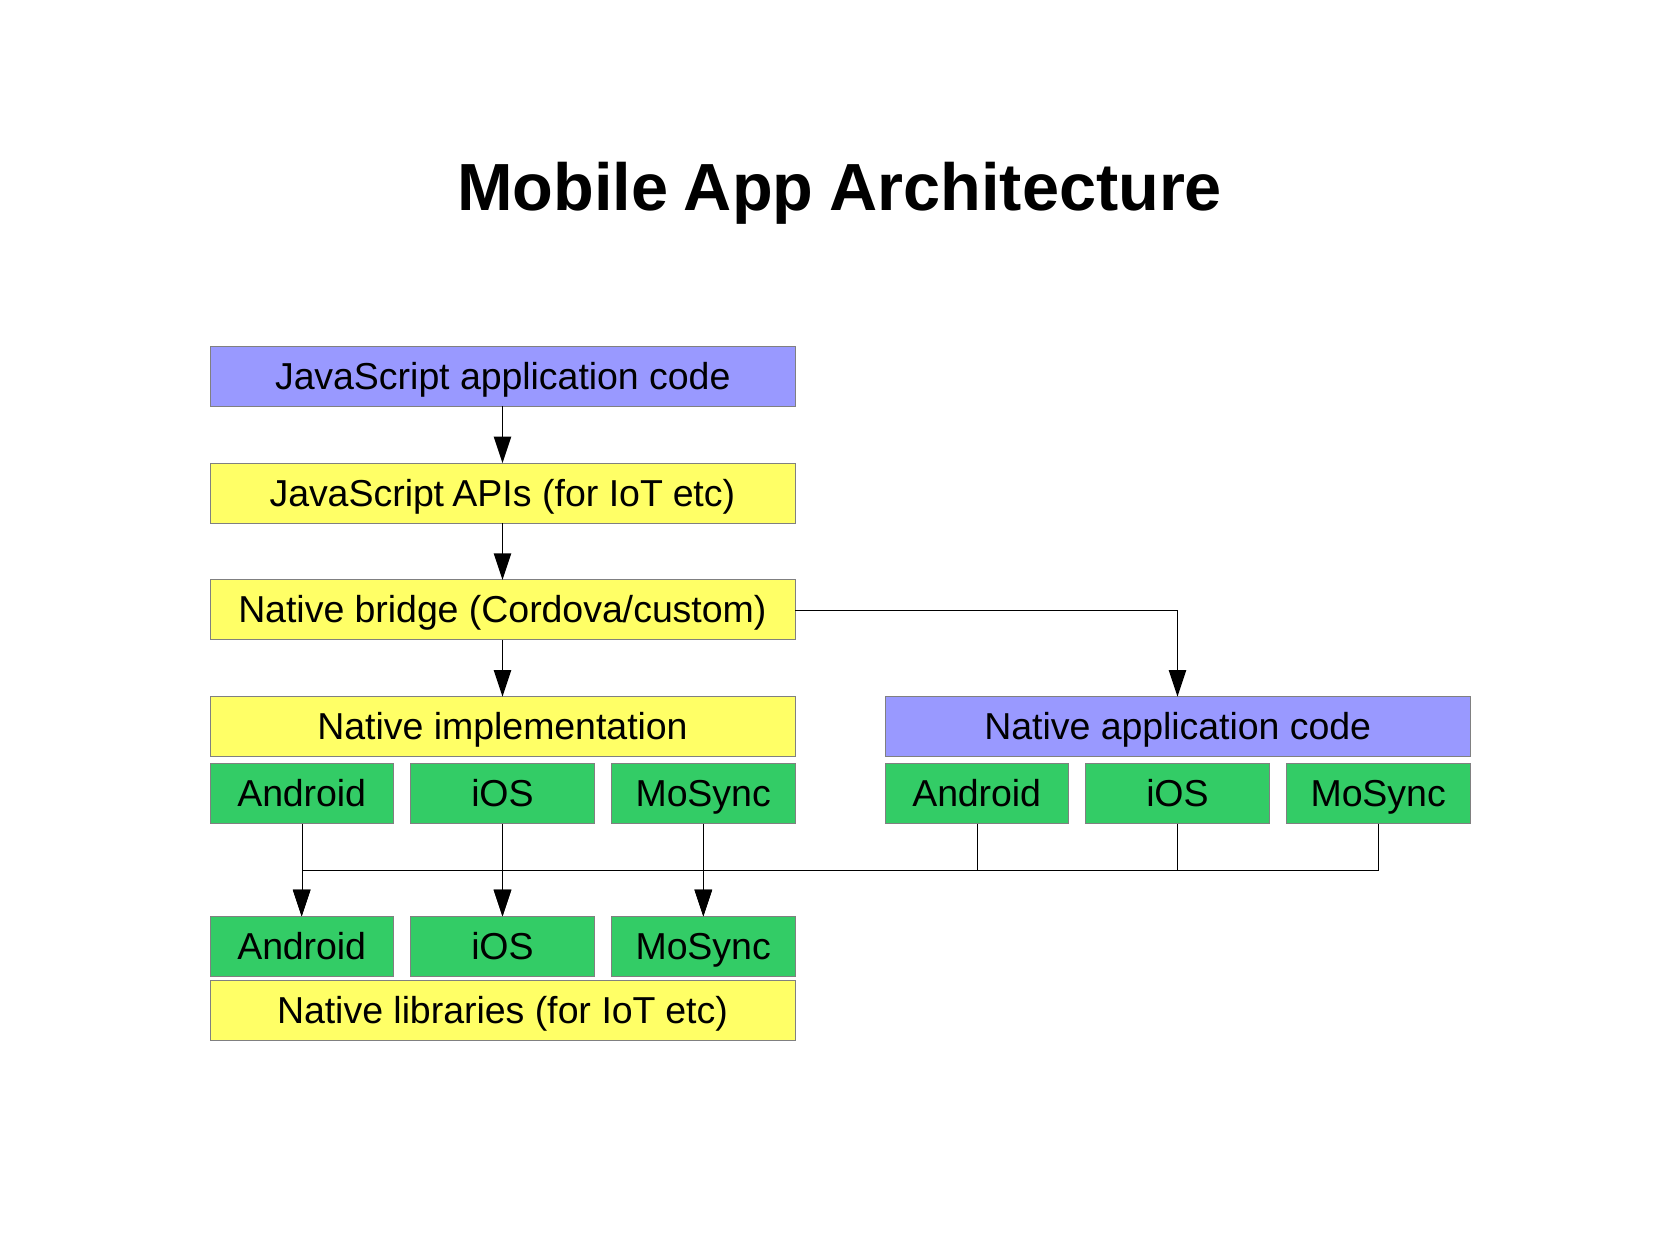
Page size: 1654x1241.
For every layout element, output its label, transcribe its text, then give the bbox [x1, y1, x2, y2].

text_box Native implementation [210, 696, 796, 757]
text_box Android [210, 763, 394, 824]
text_box iOS [1085, 763, 1270, 824]
text_box Mobile App Architecture [210, 127, 1471, 248]
text_box JavaScript application code [210, 346, 796, 407]
text_box iOS [410, 763, 595, 824]
text_box Android [885, 763, 1069, 824]
text_box iOS [410, 916, 595, 977]
text_box JavaScript APIs (for IoT etc) [210, 463, 796, 524]
text_box Android [210, 916, 394, 977]
text_box Native bridge (Cordova/custom) [210, 579, 796, 640]
text_box MoSync [1286, 763, 1471, 824]
text_box Native application code [885, 696, 1471, 757]
text_box MoSync [611, 763, 796, 824]
text_box Native libraries (for IoT etc) [210, 980, 796, 1041]
text_box MoSync [611, 916, 796, 977]
